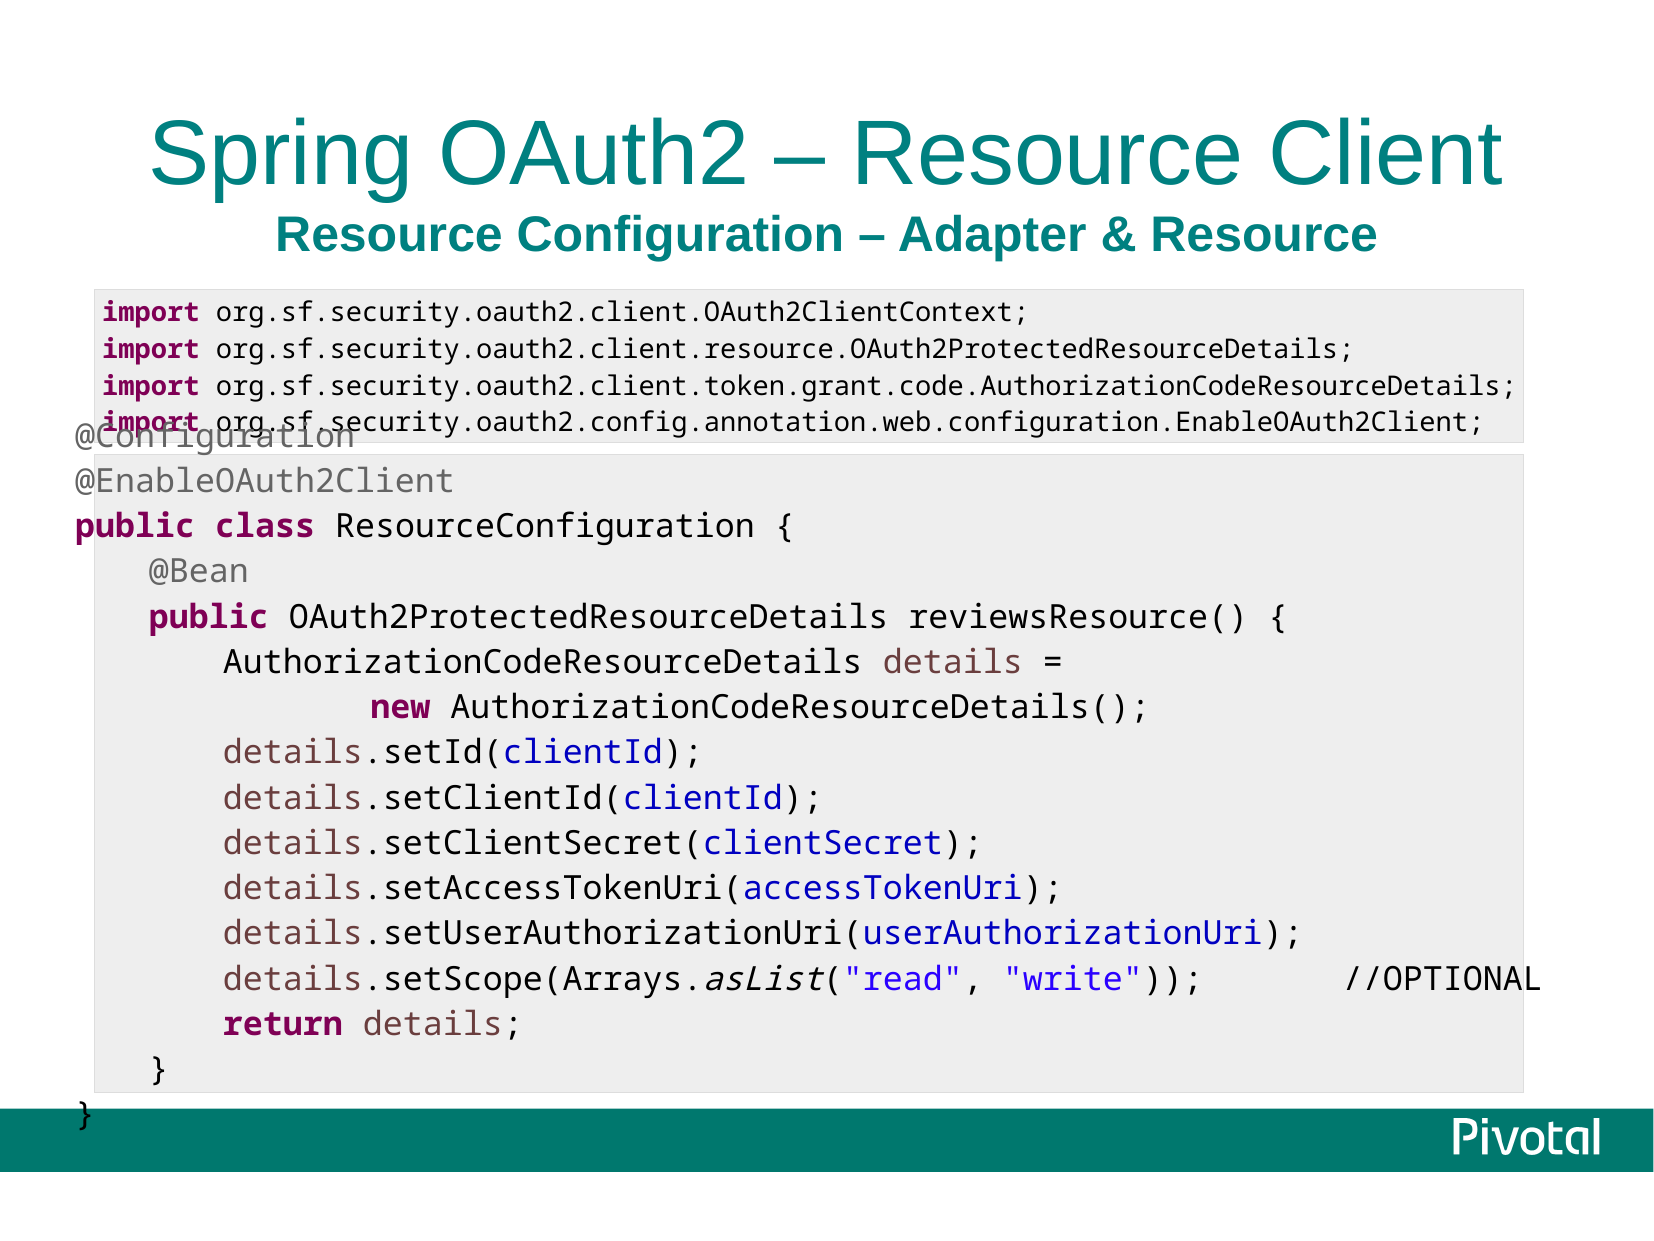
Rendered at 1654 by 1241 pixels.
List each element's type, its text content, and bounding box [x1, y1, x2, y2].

picture [1452, 1115, 1601, 1158]
text_box import org.sf.security.oauth2.client.OAuth2ClientContext; import org.sf.security.oauth2.client.resource.OAuth2ProtectedResourceDetails; import org.sf.security.oauth2.client.token.grant.code.AuthorizationCodeResourceDetails; import org.sf.security.oauth2.config.annotation.web.configuration.EnableOAuth2Client; [94, 289, 1524, 443]
title Spring OAuth2 – Resource Client [82, 49, 1571, 198]
text_box @Configuration @EnableOAuth2Client public class ResourceConfiguration { @Bean public OAuth2ProtectedResourceDetails reviewsResource() { AuthorizationCodeResourceDetails details = new AuthorizationCodeResourceDetails(); details.setId(clientId); details.setClientId(clientId); details.setClientSecret(clientSecret); details.setAccessTokenUri(accessTokenUri); details.setUserAuthorizationUri(userAuthorizationUri); details.setScope(Arrays.asList("read", "write")); //OPTIONAL return details; } } [94, 454, 1524, 1093]
text_box Resource Configuration – Adapter & Resource [0, 198, 1654, 274]
